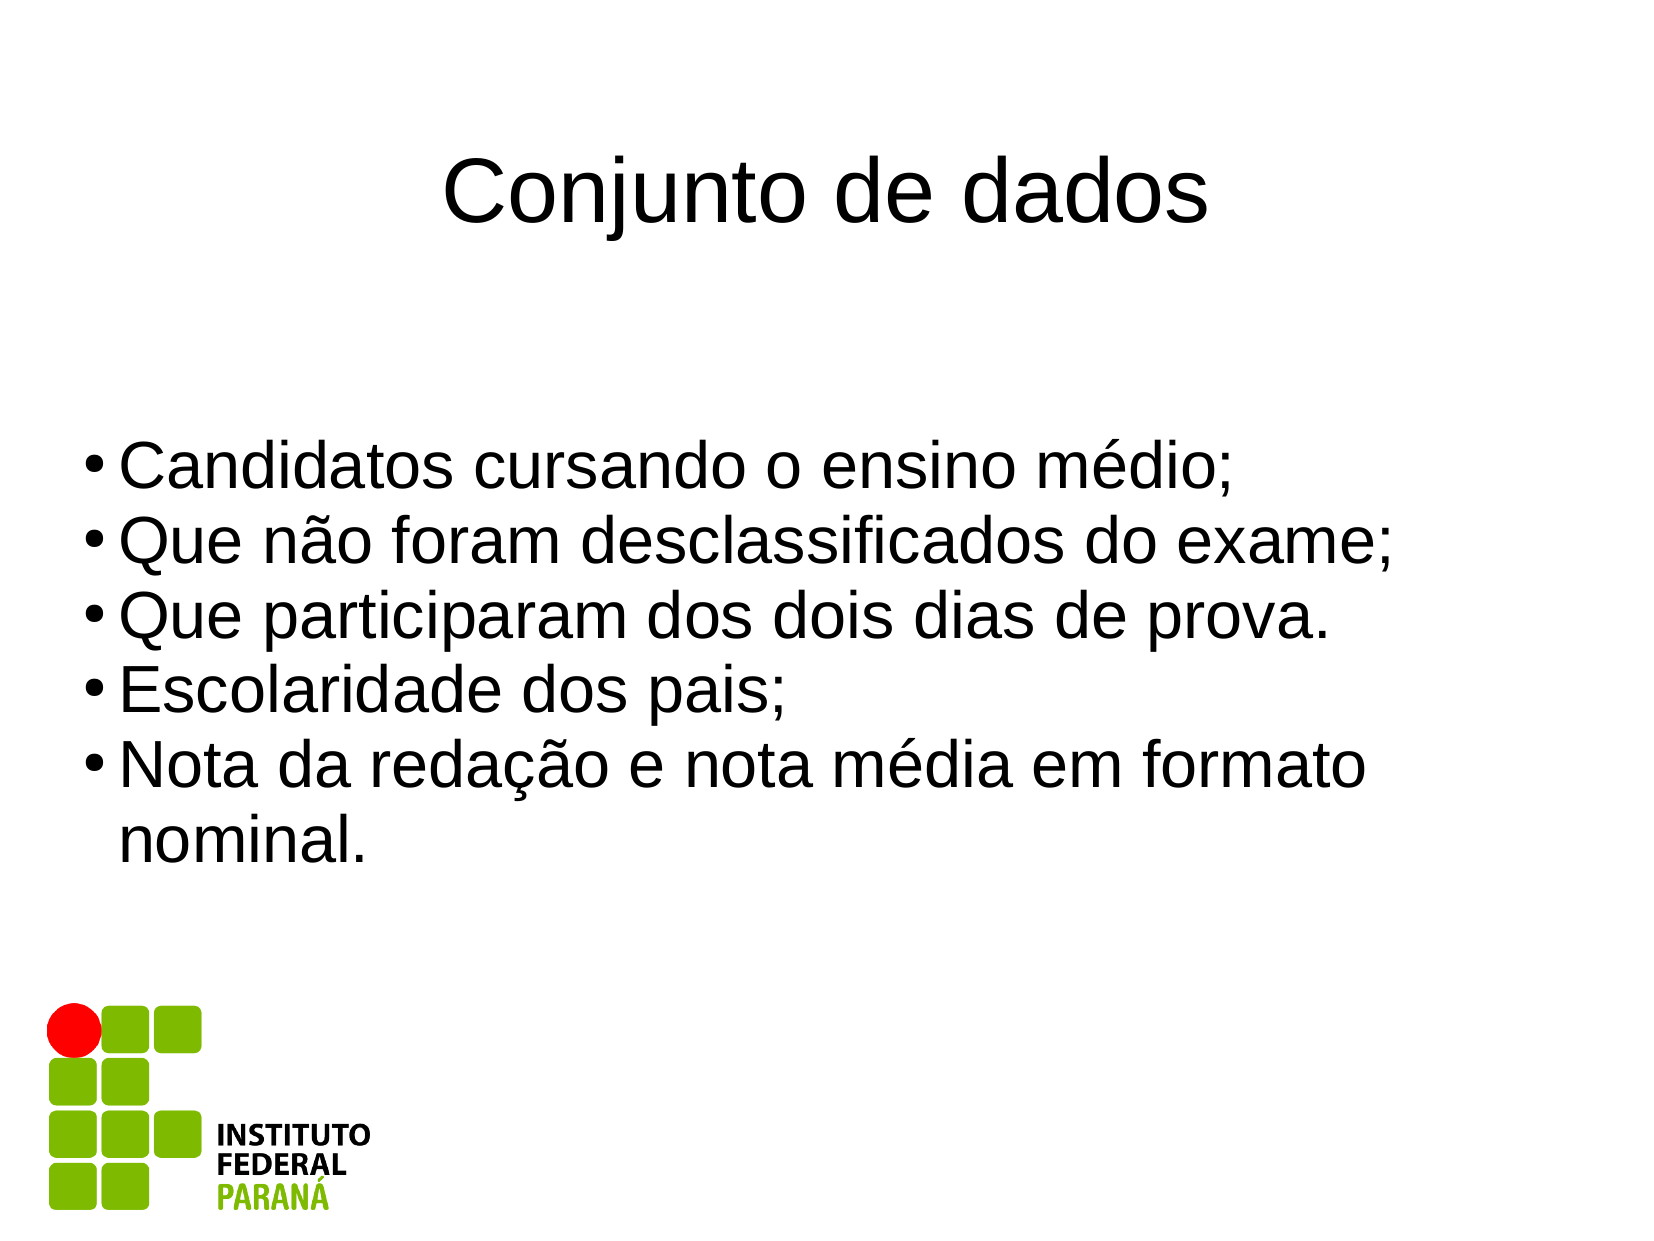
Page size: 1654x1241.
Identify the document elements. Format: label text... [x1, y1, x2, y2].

picture [47, 1003, 370, 1211]
subtitle Candidatos cursando o ensino médio; Que não foram desclassificados do exame; Que participaram dos dois dias de prova. Escolaridade dos pais; Nota da redação e nota média em formato nominal. [82, 366, 1571, 1014]
title Conjunto de dados [82, 87, 1571, 295]
